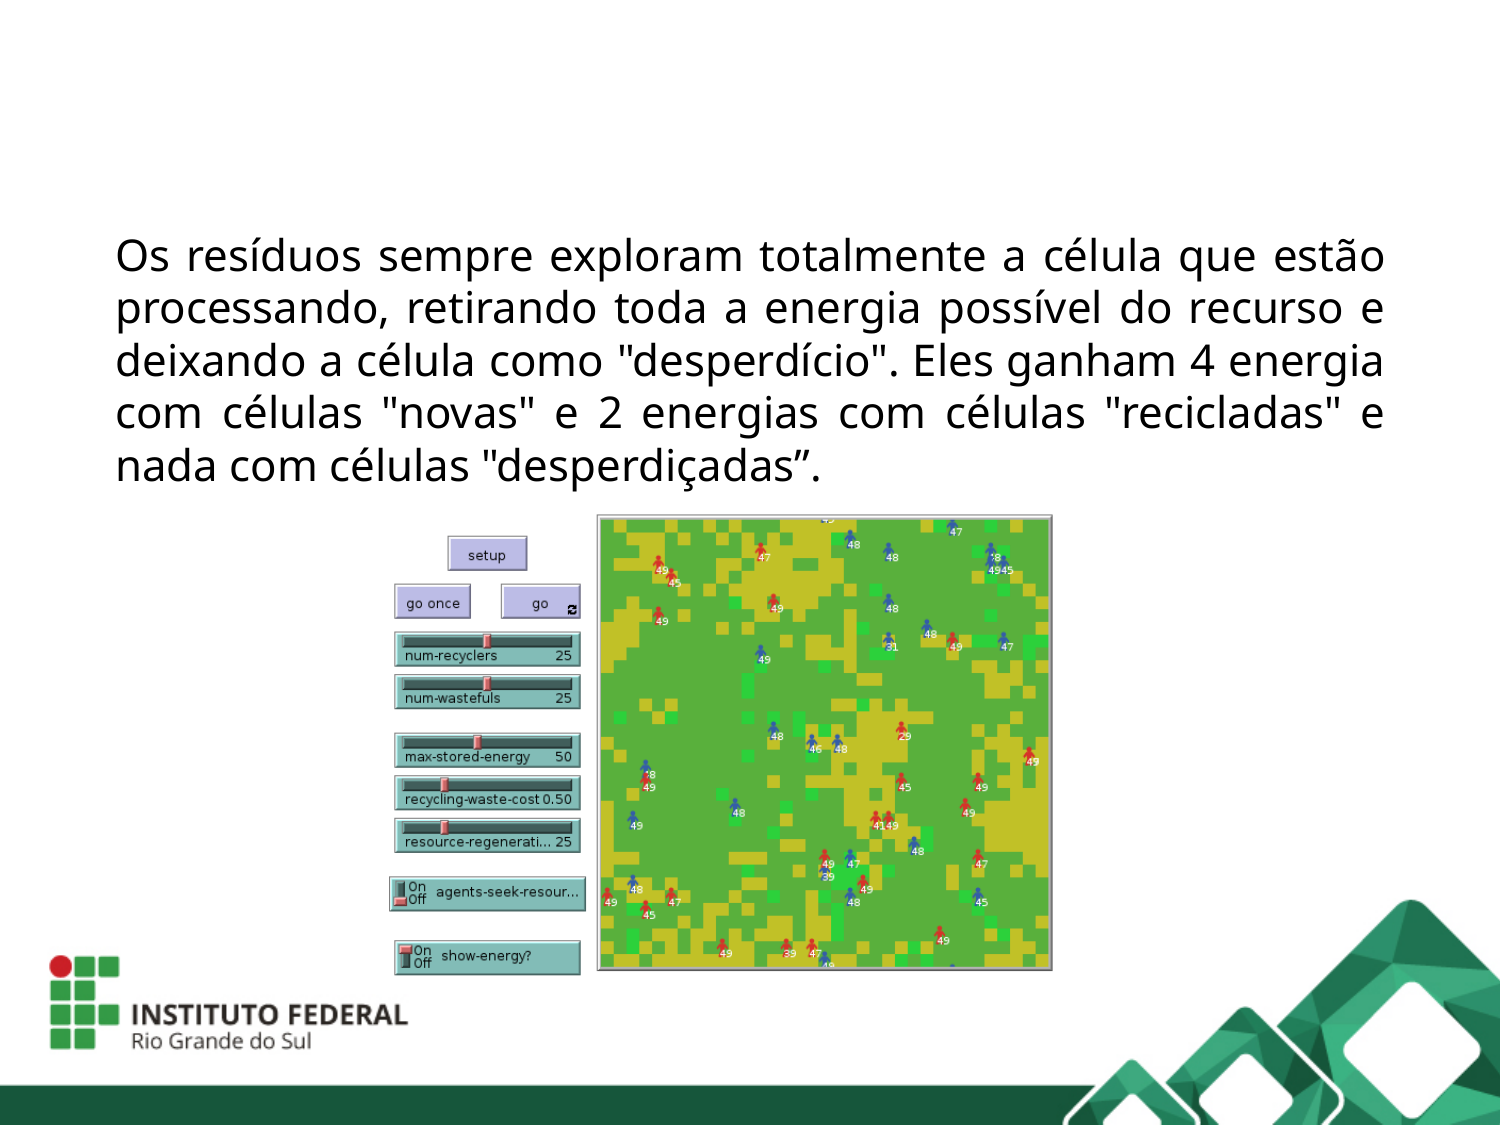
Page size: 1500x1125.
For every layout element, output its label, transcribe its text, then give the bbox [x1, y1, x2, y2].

text_box Os resíduos sempre exploram totalmente a célula que estão processando, retirando toda a energia possível do recurso e deixando a célula como "desperdício". Eles ganham 4 energia com células "novas" e 2 energias com células "recicladas" e nada com células "desperdiçadas”. [100, 220, 1424, 813]
picture [0, 0, 1500, 1125]
